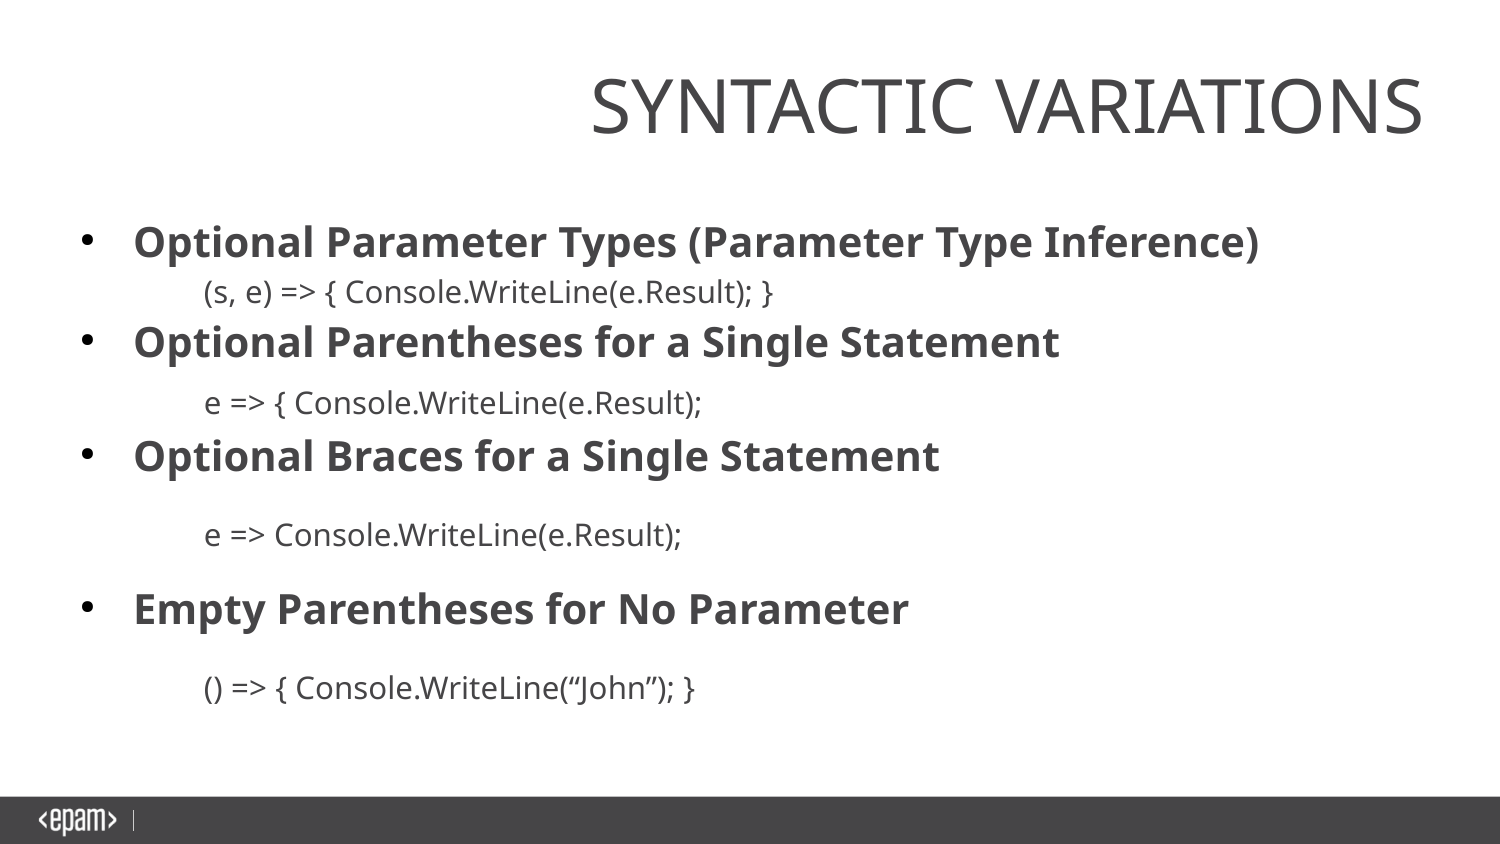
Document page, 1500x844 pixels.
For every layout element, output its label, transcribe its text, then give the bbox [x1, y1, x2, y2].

title SYNTACTIC VARIATIONS [75, 33, 1425, 175]
picture [38, 808, 117, 837]
list Optional Parameter Types (Parameter Type Inference) (s, e) => { Console.WriteLine(e.Result); } Optional Parentheses for a Single Statement e => { Console.WriteLine(e.Result); Optional Braces for a Single Statement e => Console.WriteLine(e.Result); Empty Parentheses for No Parameter () => { Console.WriteLine(“John”); } [62, 212, 1430, 768]
